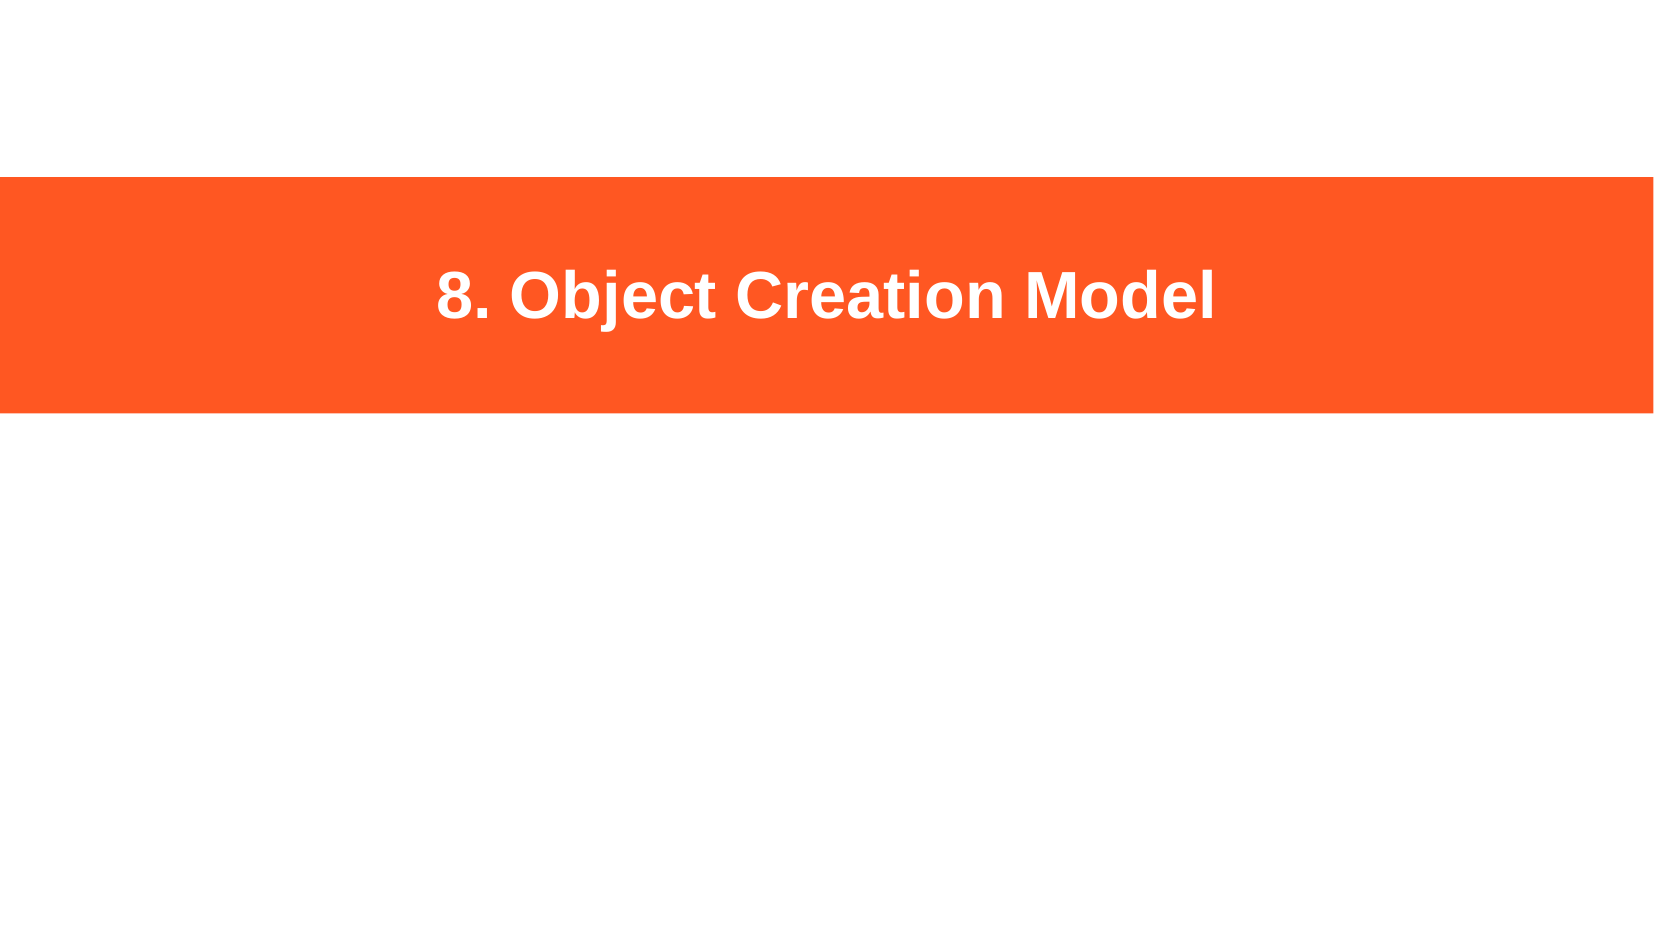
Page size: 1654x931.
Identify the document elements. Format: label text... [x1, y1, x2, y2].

title 8. Object Creation Model [0, 177, 1654, 414]
